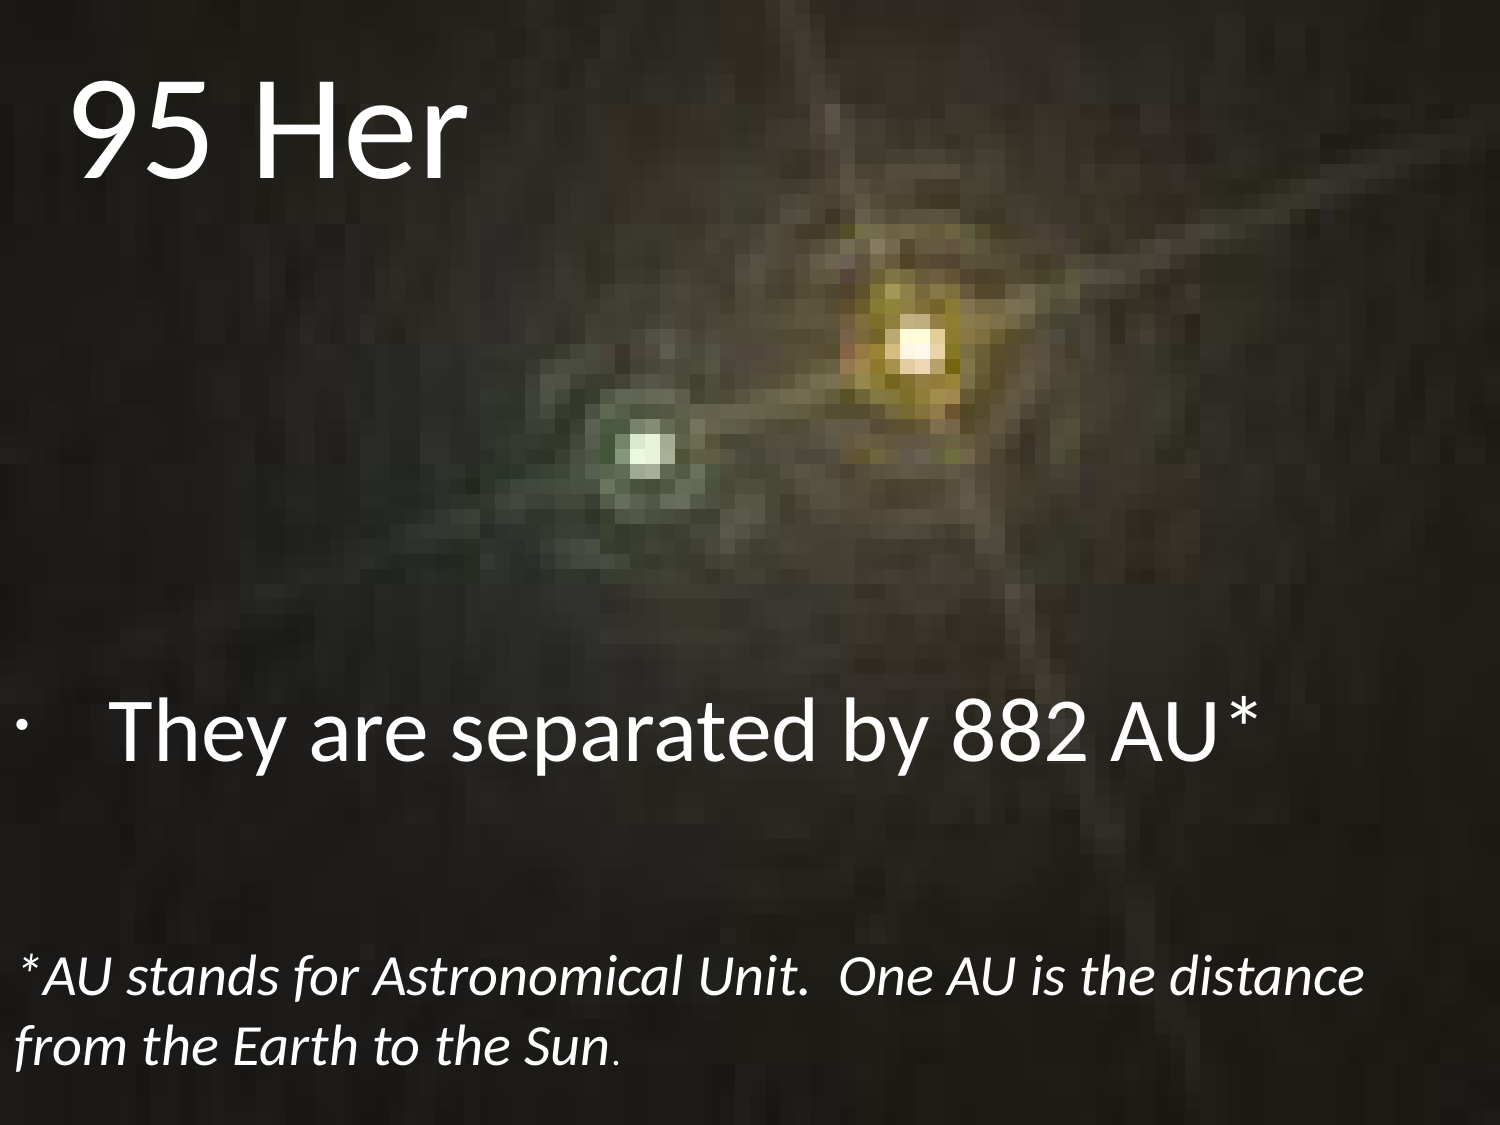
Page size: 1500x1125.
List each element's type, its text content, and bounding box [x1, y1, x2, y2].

text_box *AU stands for Astronomical Unit. One AU is the distance from the Earth to the Sun. [0, 929, 1495, 1085]
picture [0, 0, 1500, 1125]
text_box They are separated by 882 AU* [0, 662, 1495, 788]
text_box 95 Her [50, 20, 600, 216]
